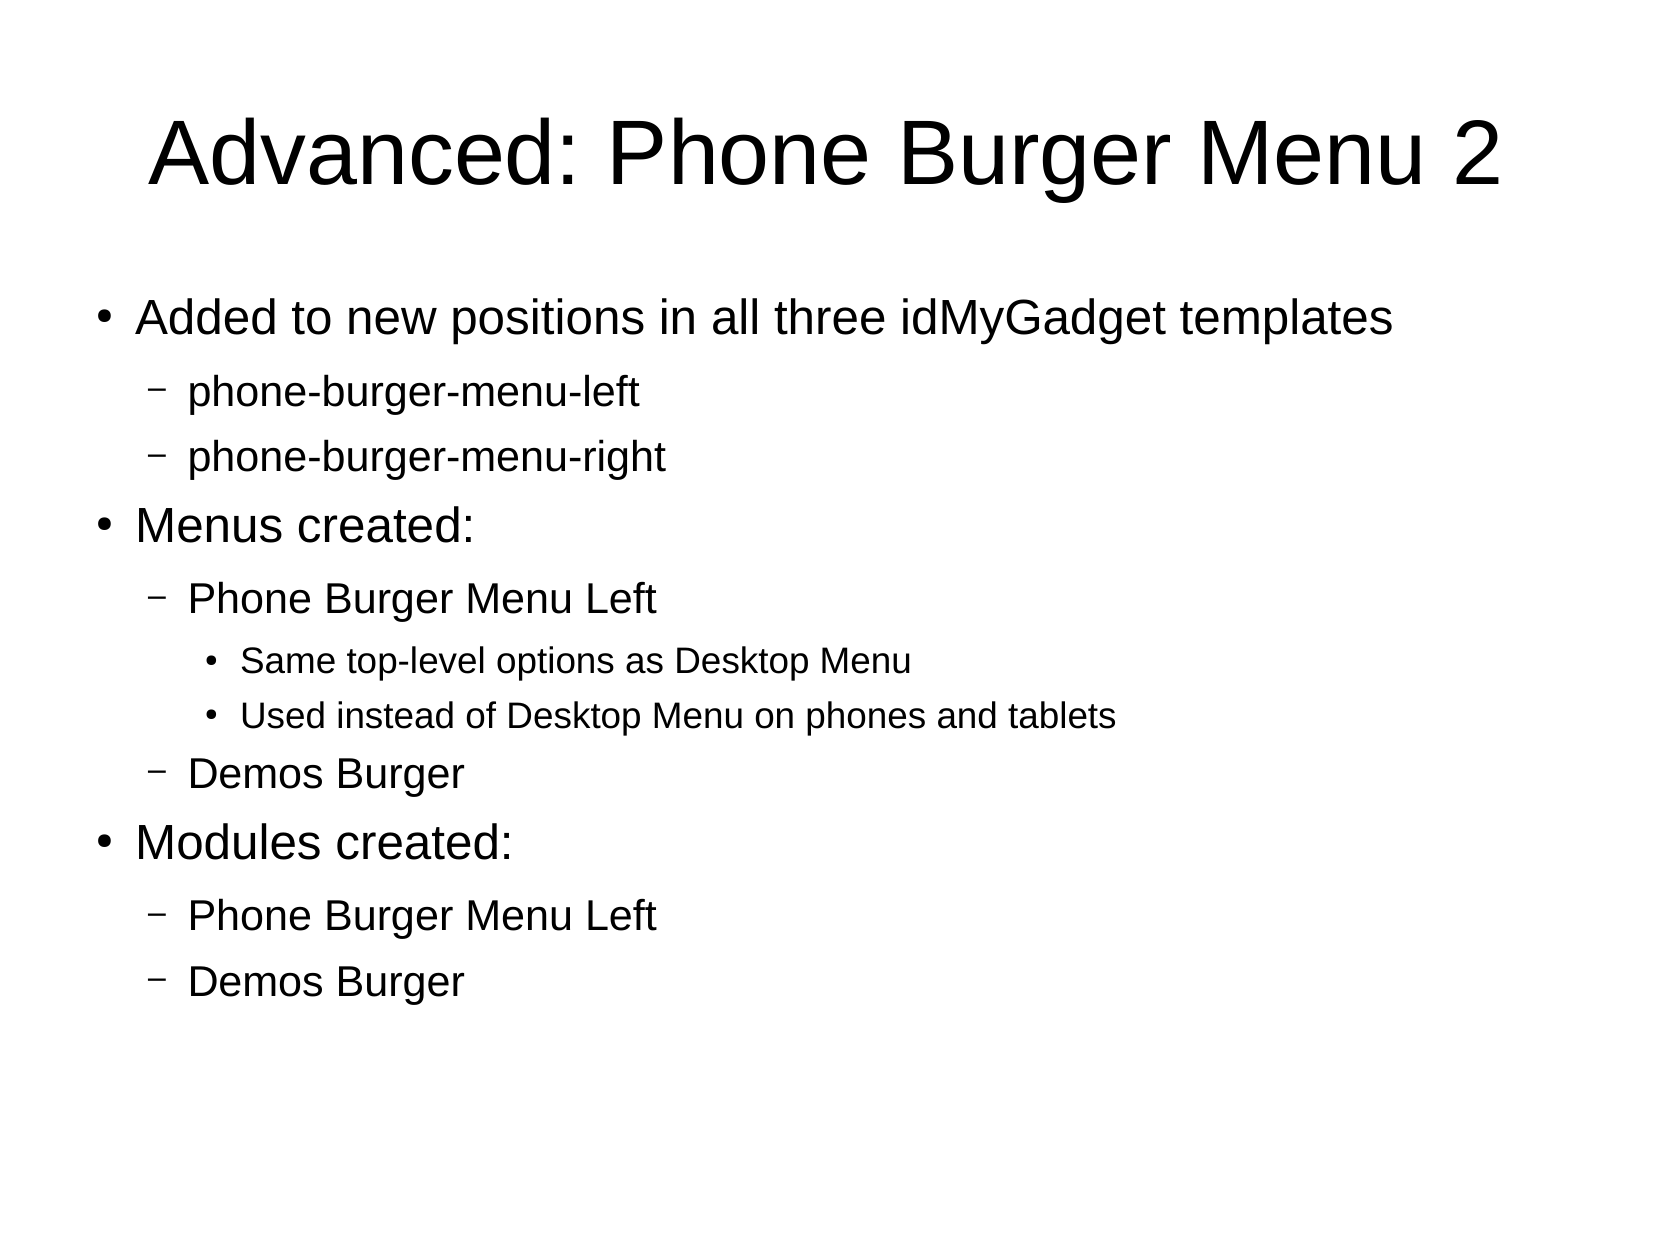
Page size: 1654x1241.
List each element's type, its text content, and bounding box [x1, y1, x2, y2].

list Added to new positions in all three idMyGadget templates phone-burger-menu-left phone-burger-menu-right Menus created: Phone Burger Menu Left Same top-level options as Desktop Menu Used instead of Desktop Menu on phones and tablets Demos Burger Modules created: Phone Burger Menu Left Demos Burger [82, 290, 1571, 1010]
title Advanced: Phone Burger Menu 2 [82, 49, 1571, 257]
